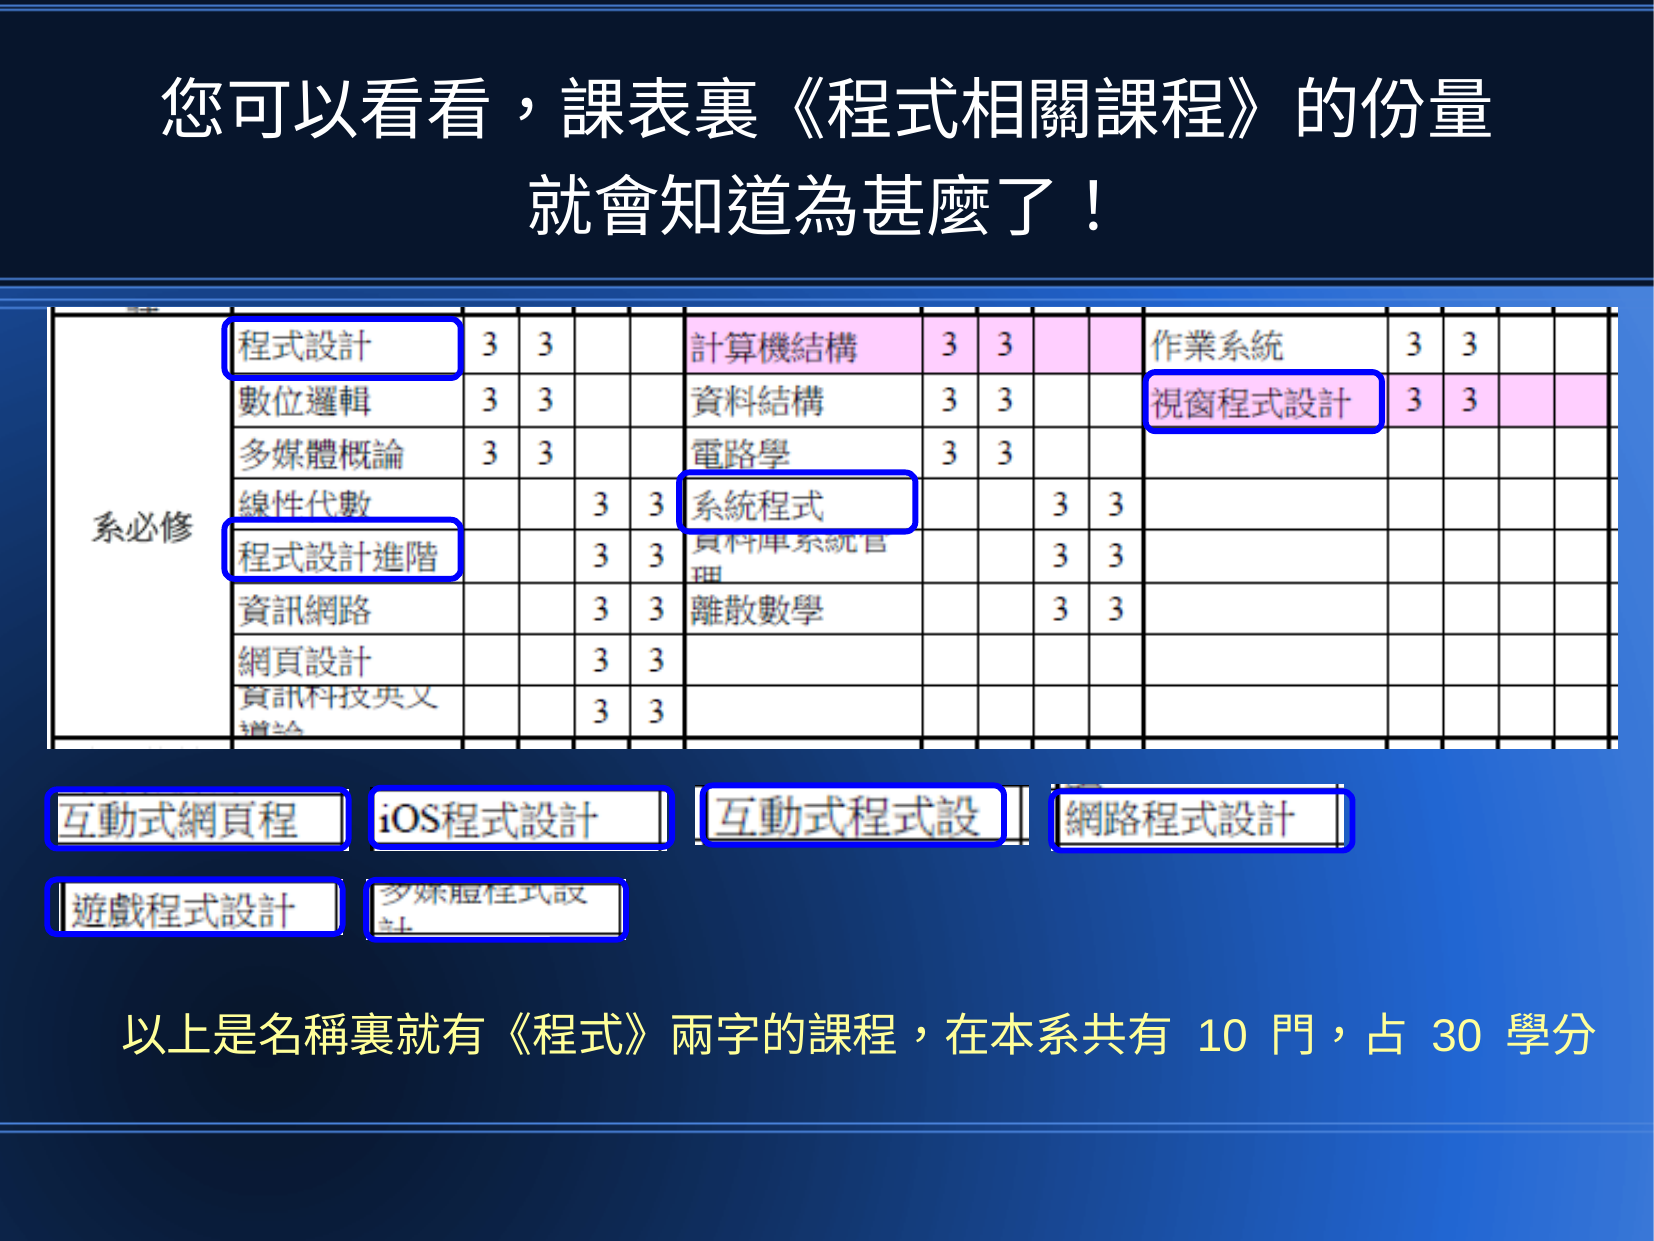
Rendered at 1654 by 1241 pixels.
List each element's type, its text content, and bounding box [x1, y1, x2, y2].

picture [0, 0, 1654, 1241]
title 您可以看看，課表裏《程式相關課程》的份量 就會知道為甚麼了！ [82, 49, 1571, 257]
text_box 以上是名稱裏就有《程式》兩字的課程，在本系共有 10 門，占 30 學分 [106, 990, 1611, 1063]
